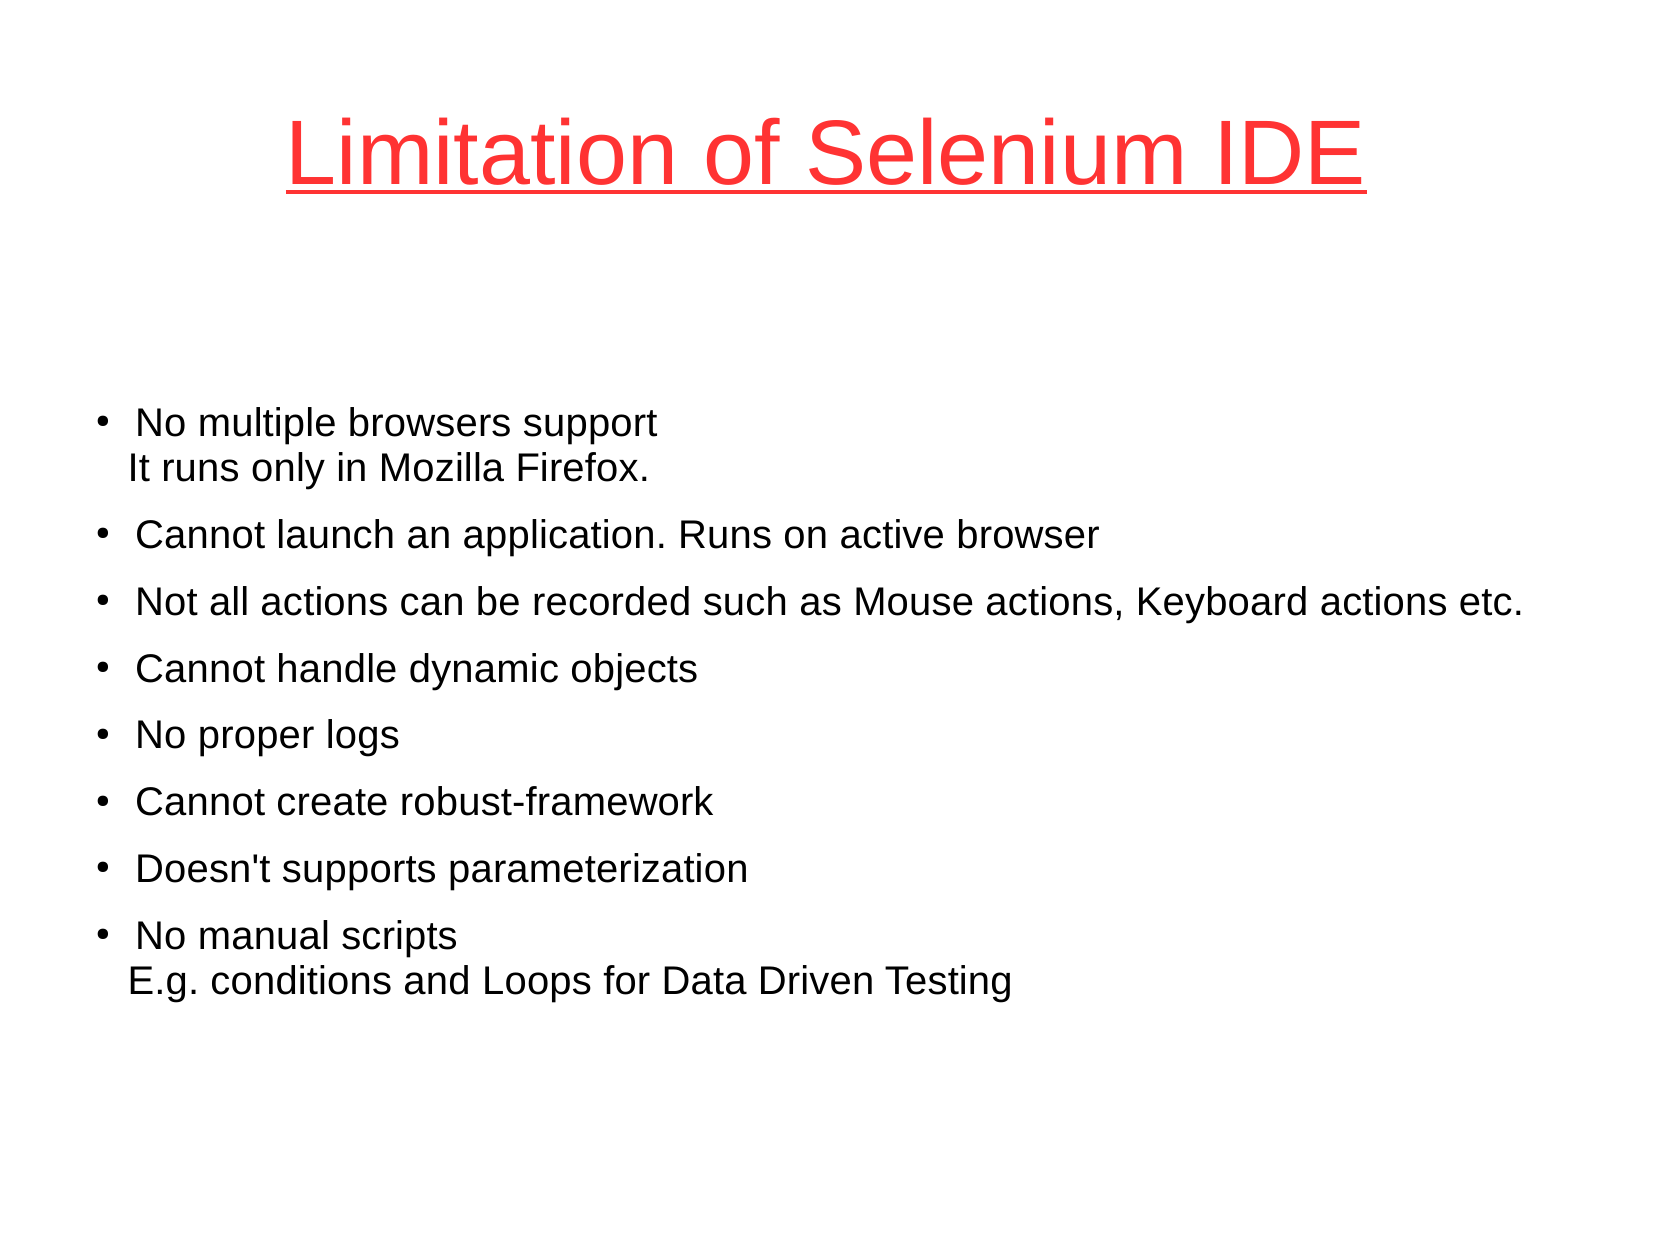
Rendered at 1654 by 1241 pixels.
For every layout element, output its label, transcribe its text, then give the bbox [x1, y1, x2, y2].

title Limitation of Selenium IDE [82, 49, 1571, 257]
list No multiple browsers support It runs only in Mozilla Firefox. Cannot launch an application. Runs on active browser Not all actions can be recorded such as Mouse actions, Keyboard actions etc. Cannot handle dynamic objects No proper logs Cannot create robust-framework Doesn't supports parameterization No manual scripts E.g. conditions and Loops for Data Driven Testing [82, 290, 1571, 1010]
